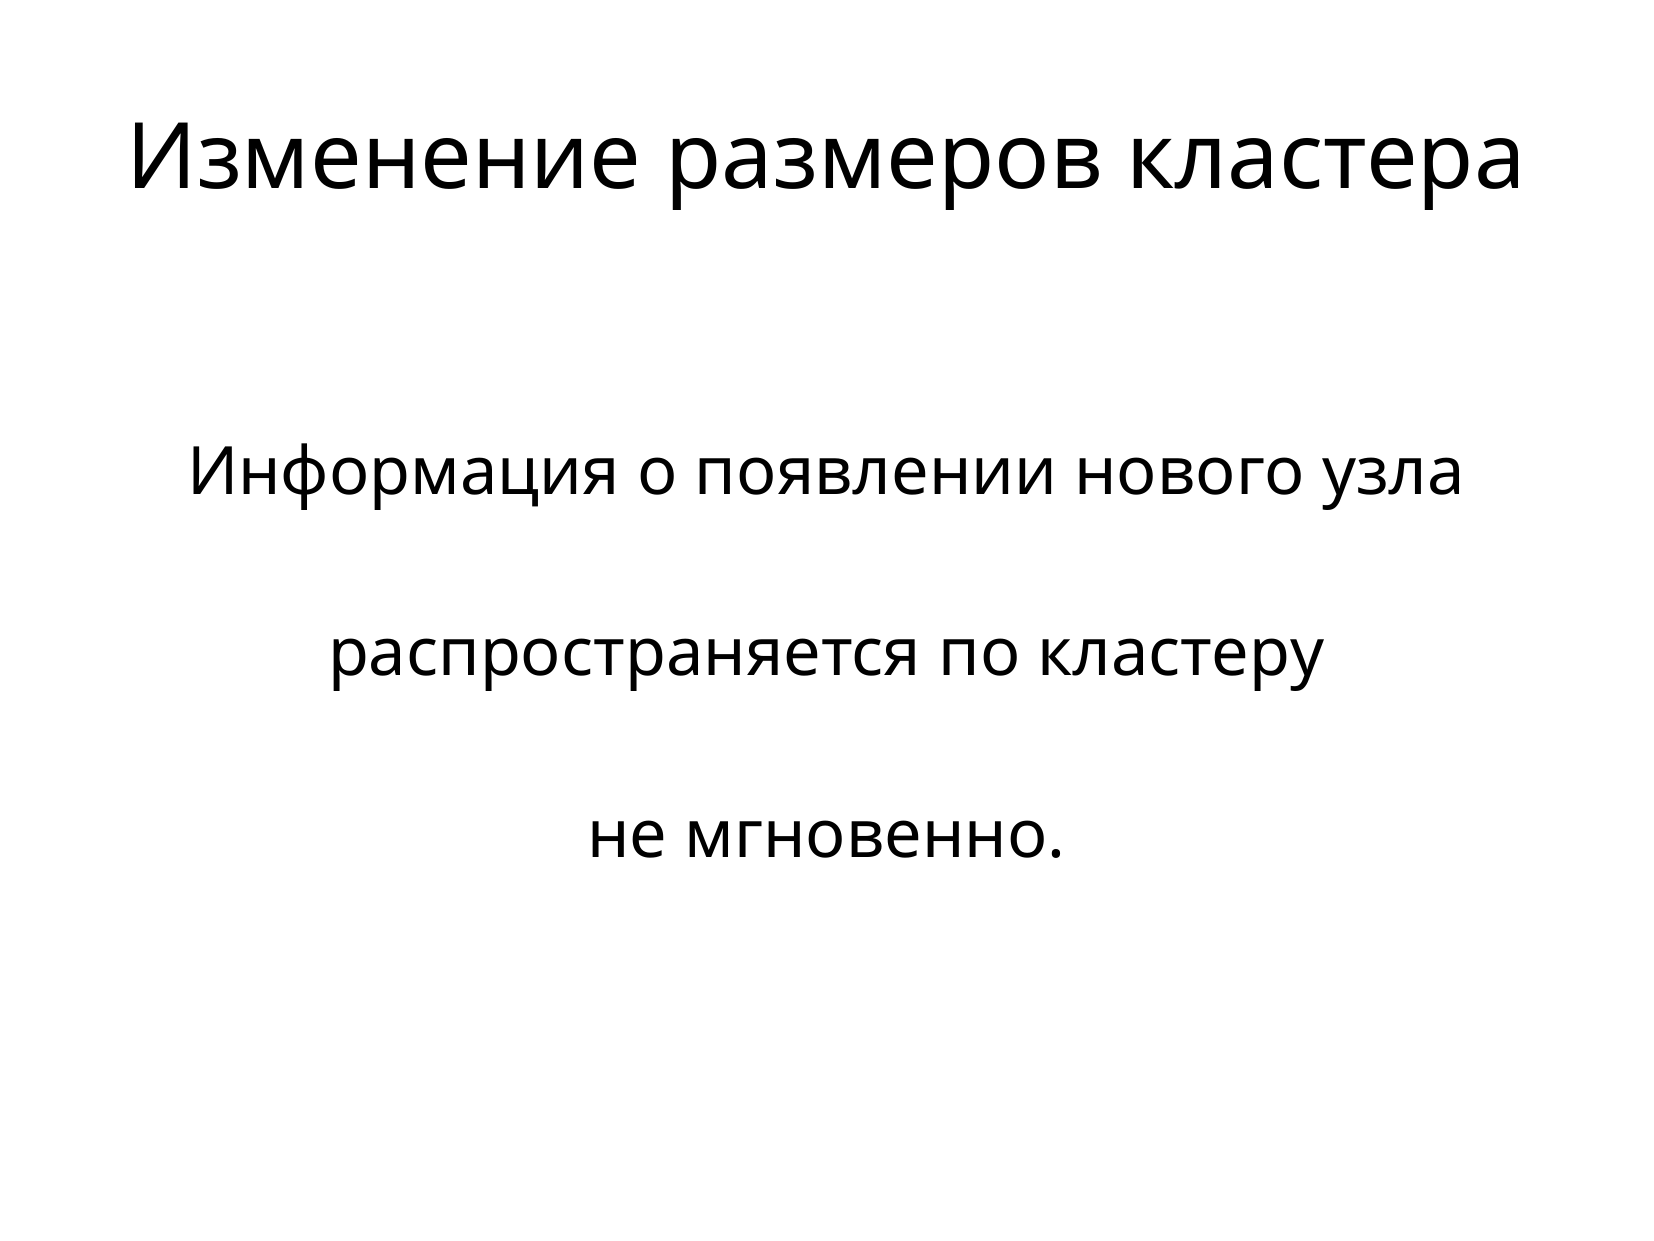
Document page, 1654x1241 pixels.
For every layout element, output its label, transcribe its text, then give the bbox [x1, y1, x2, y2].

subtitle Информация о появлении нового узла распространяется по кластеру не мгновенно. [82, 290, 1571, 1010]
title Изменение размеров кластера [82, 49, 1571, 257]
